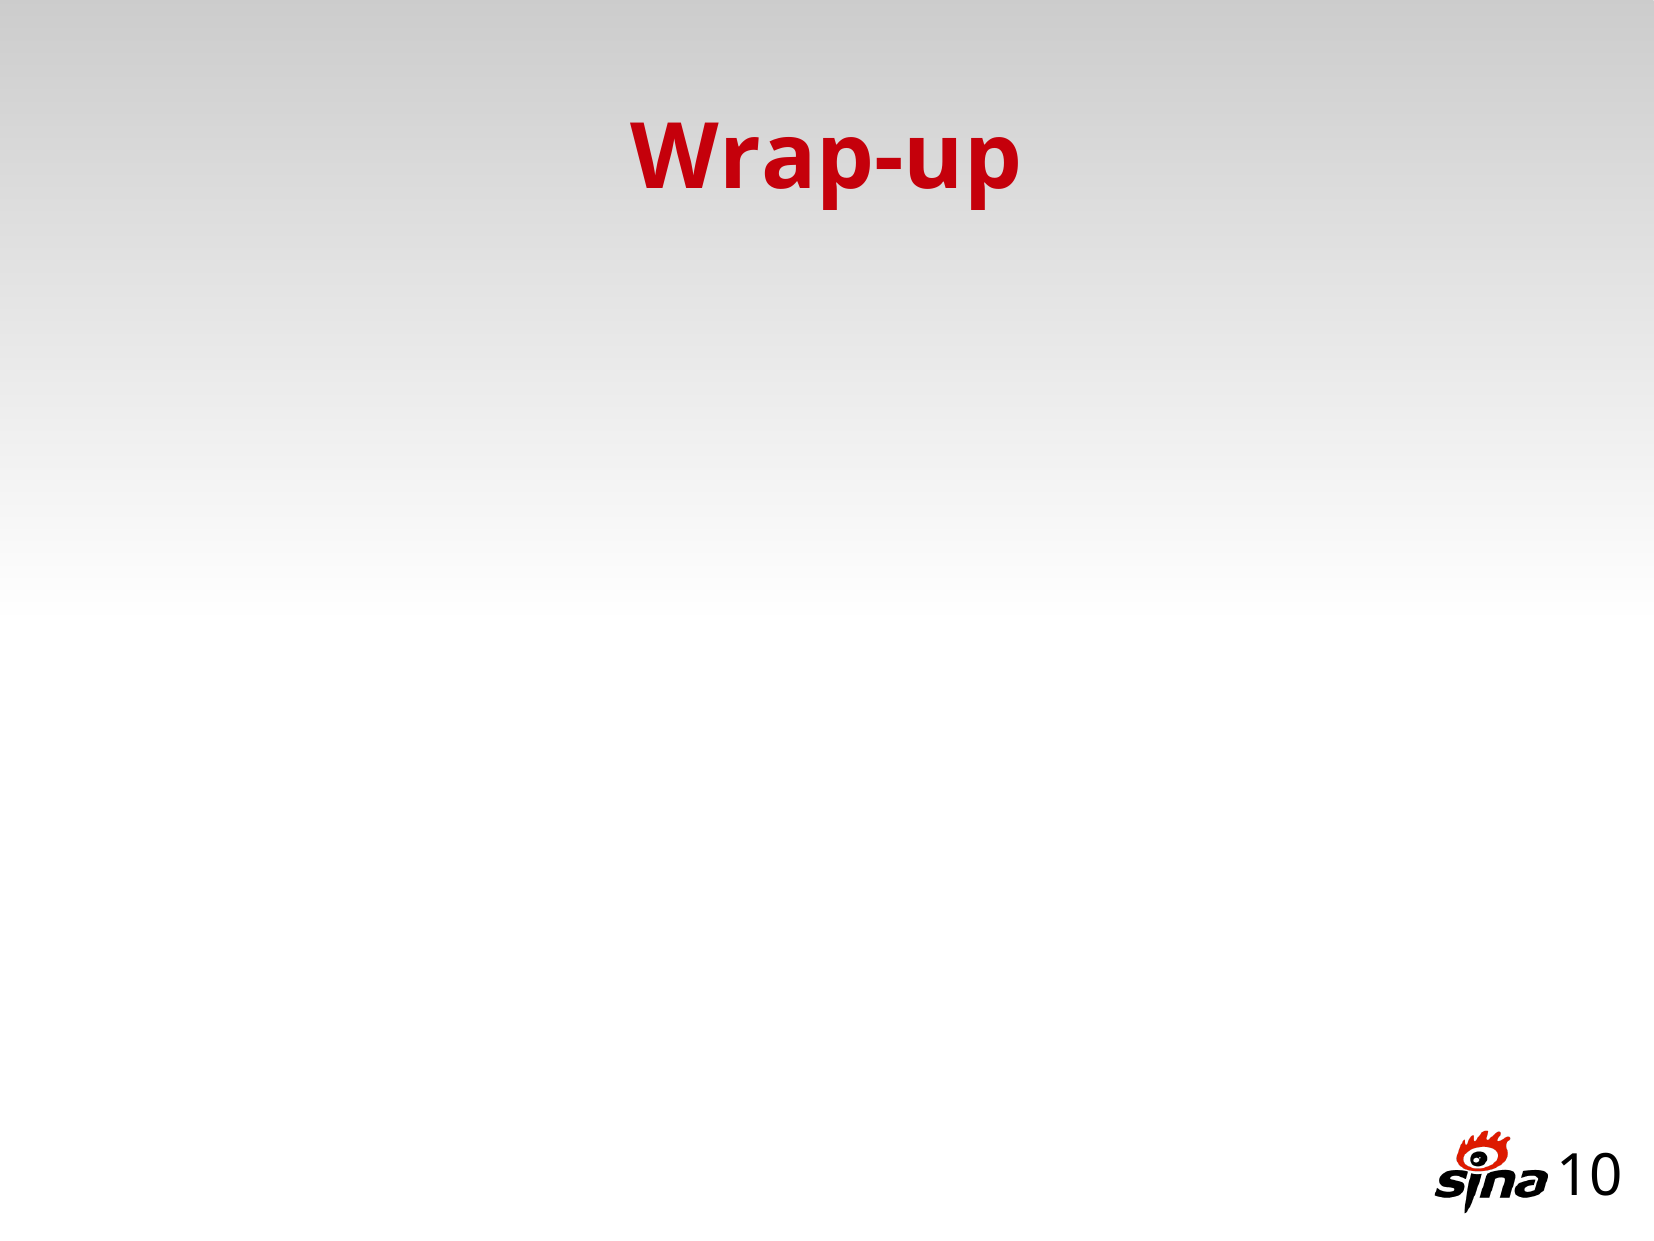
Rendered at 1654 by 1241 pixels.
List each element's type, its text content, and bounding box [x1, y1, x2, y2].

picture [1406, 1087, 1576, 1241]
title Wrap-up [82, 49, 1571, 257]
